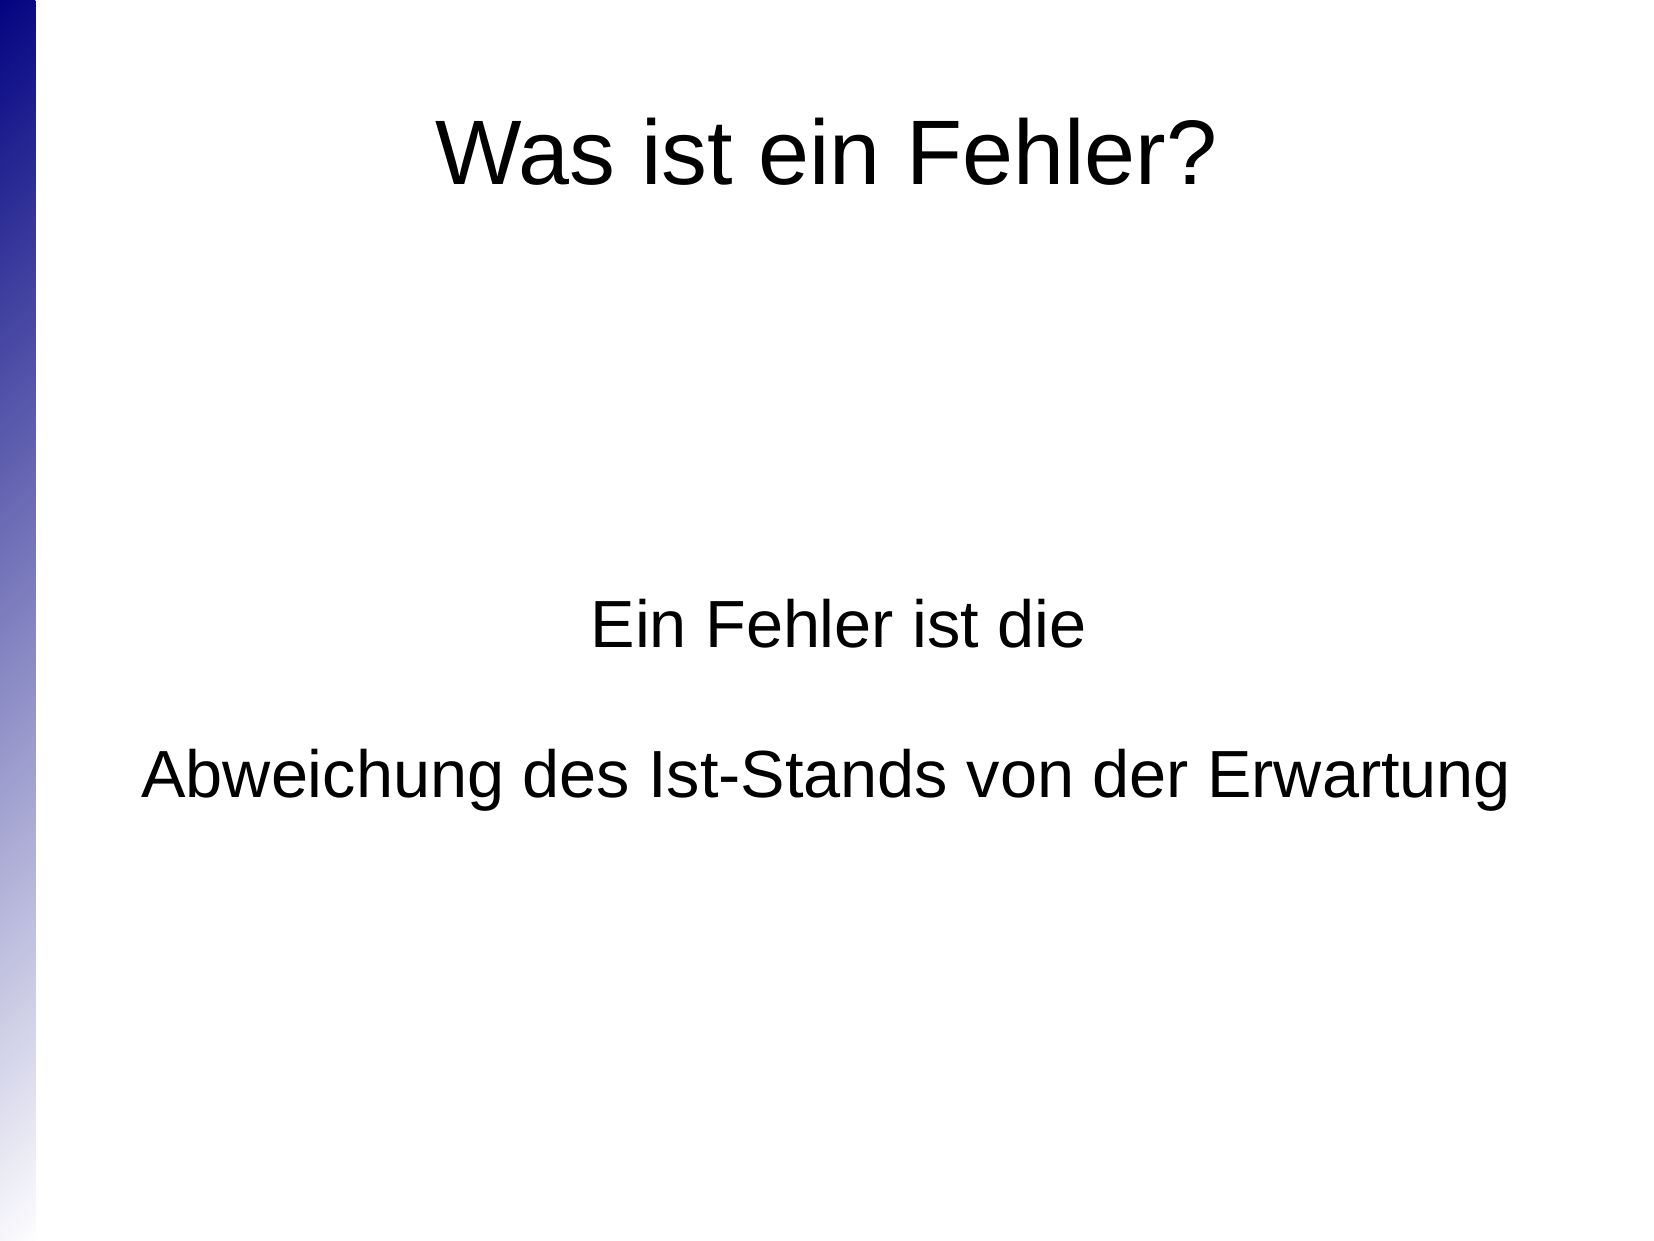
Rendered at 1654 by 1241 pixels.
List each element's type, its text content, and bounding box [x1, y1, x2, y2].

title Was ist ein Fehler? [82, 49, 1571, 257]
subtitle Ein Fehler ist die Abweichung des Ist-Stands von der Erwartung [82, 290, 1571, 1109]
